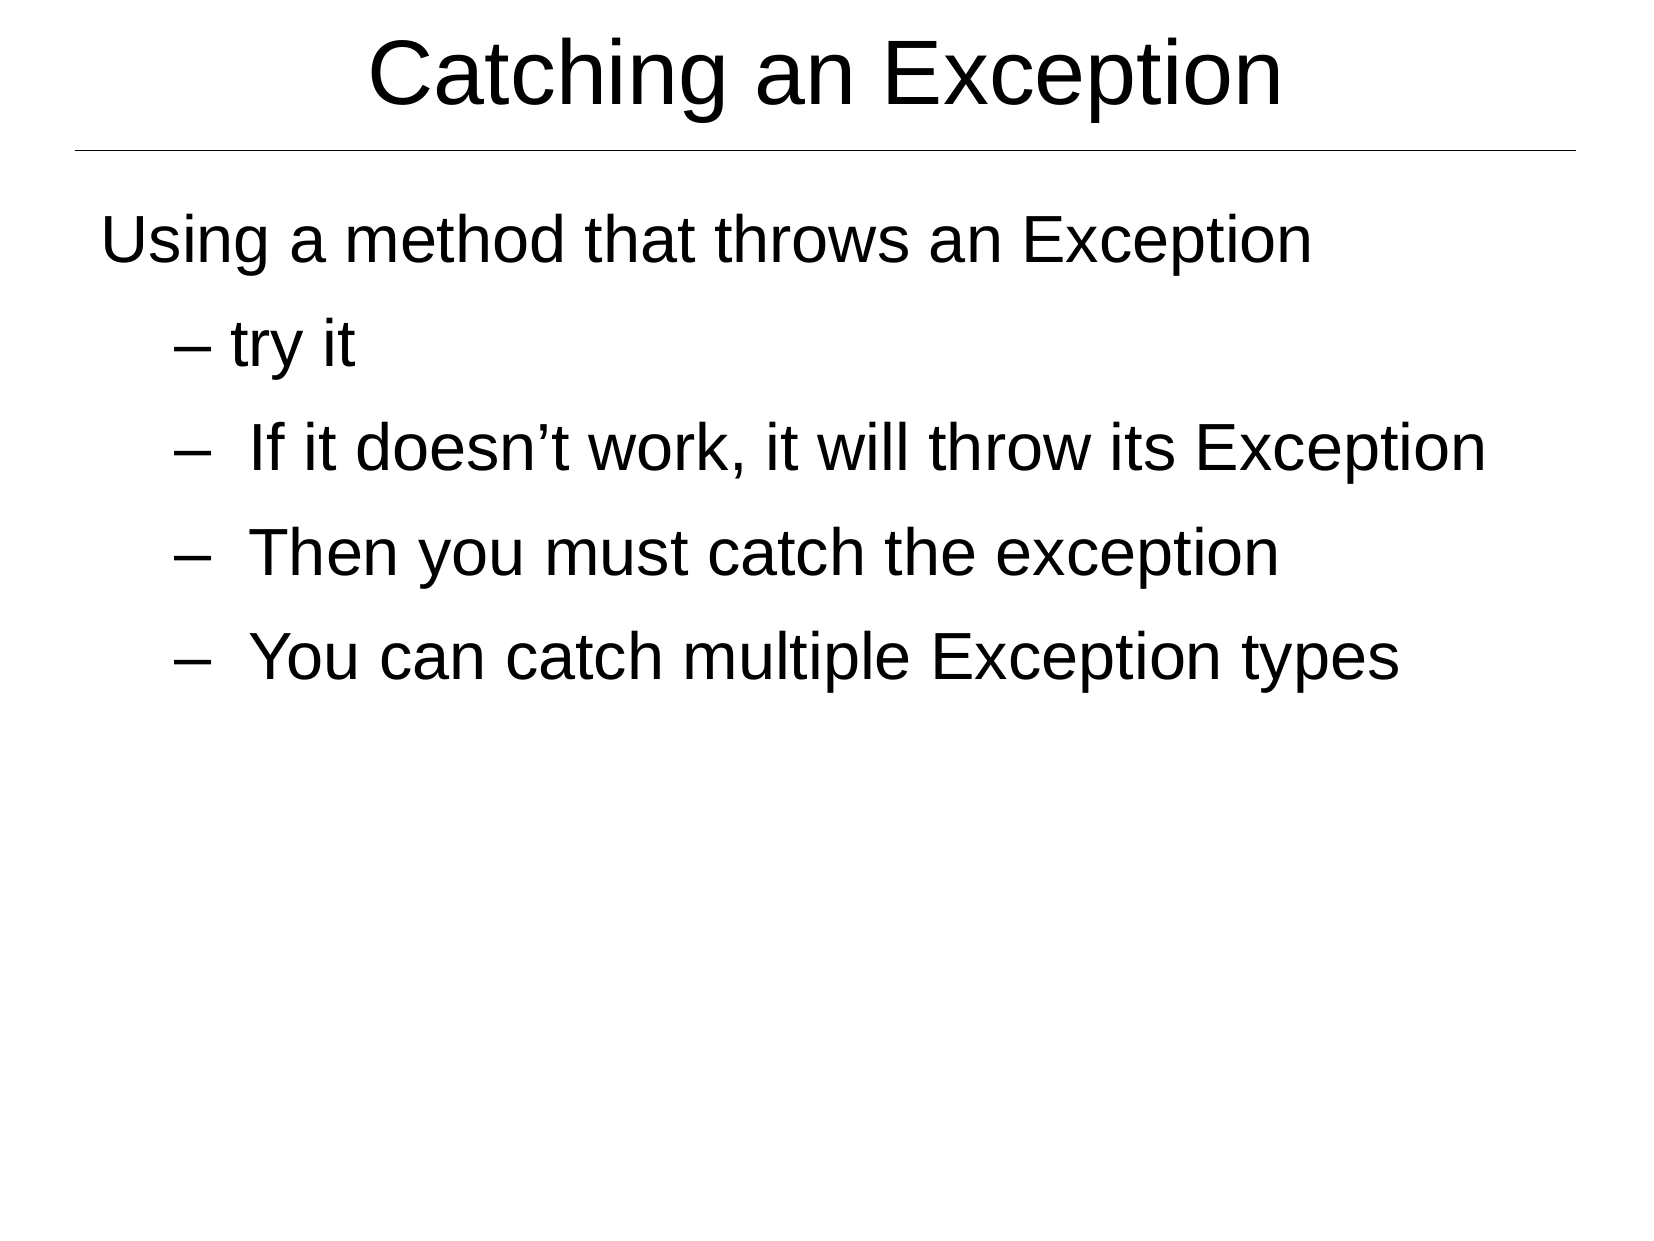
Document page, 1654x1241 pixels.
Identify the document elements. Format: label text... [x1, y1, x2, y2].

list Using a method that throws an Exception – try it – If it doesn’t work, it will throw its Exception – Then you must catch the exception – You can catch multiple Exception types [82, 201, 1571, 1006]
title Catching an Exception [82, 3, 1571, 143]
